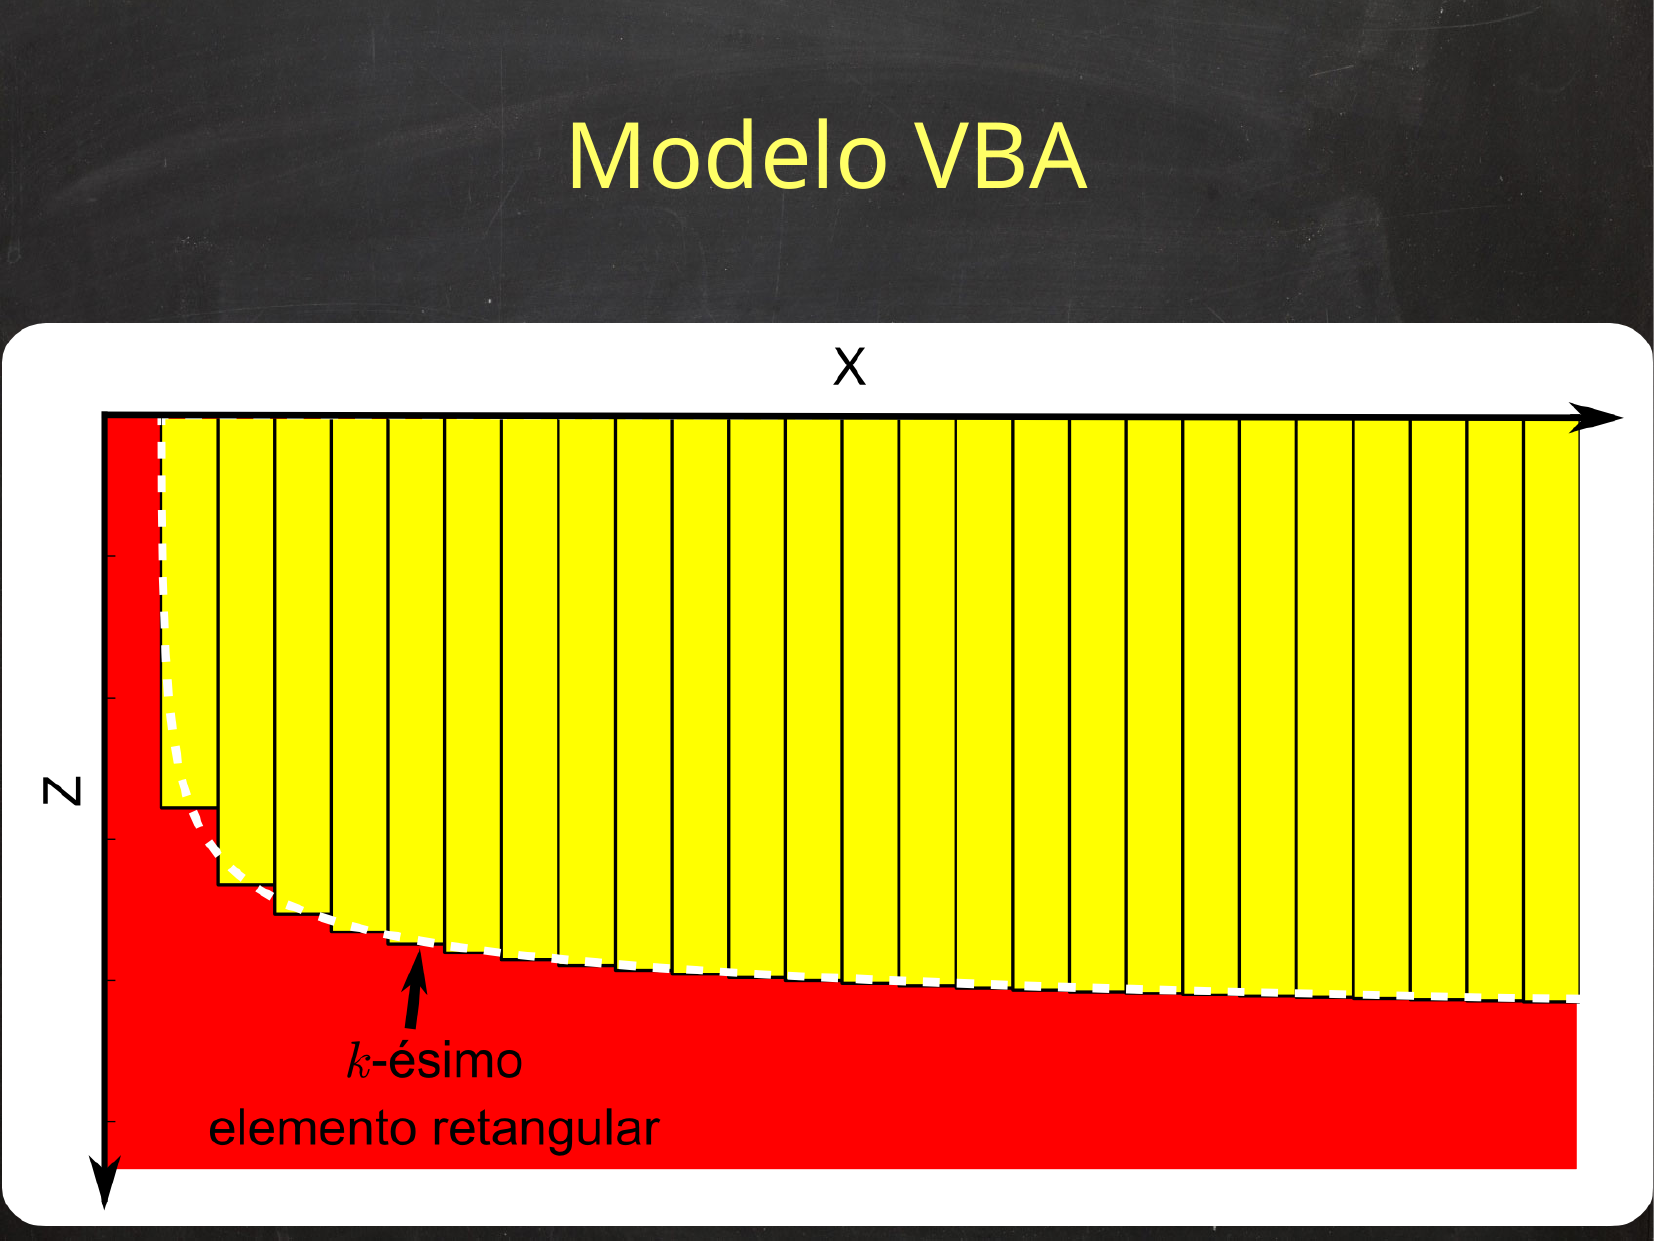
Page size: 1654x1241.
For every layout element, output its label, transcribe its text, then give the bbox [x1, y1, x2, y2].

picture [0, 0, 1654, 1241]
title Modelo VBA [82, 49, 1571, 257]
